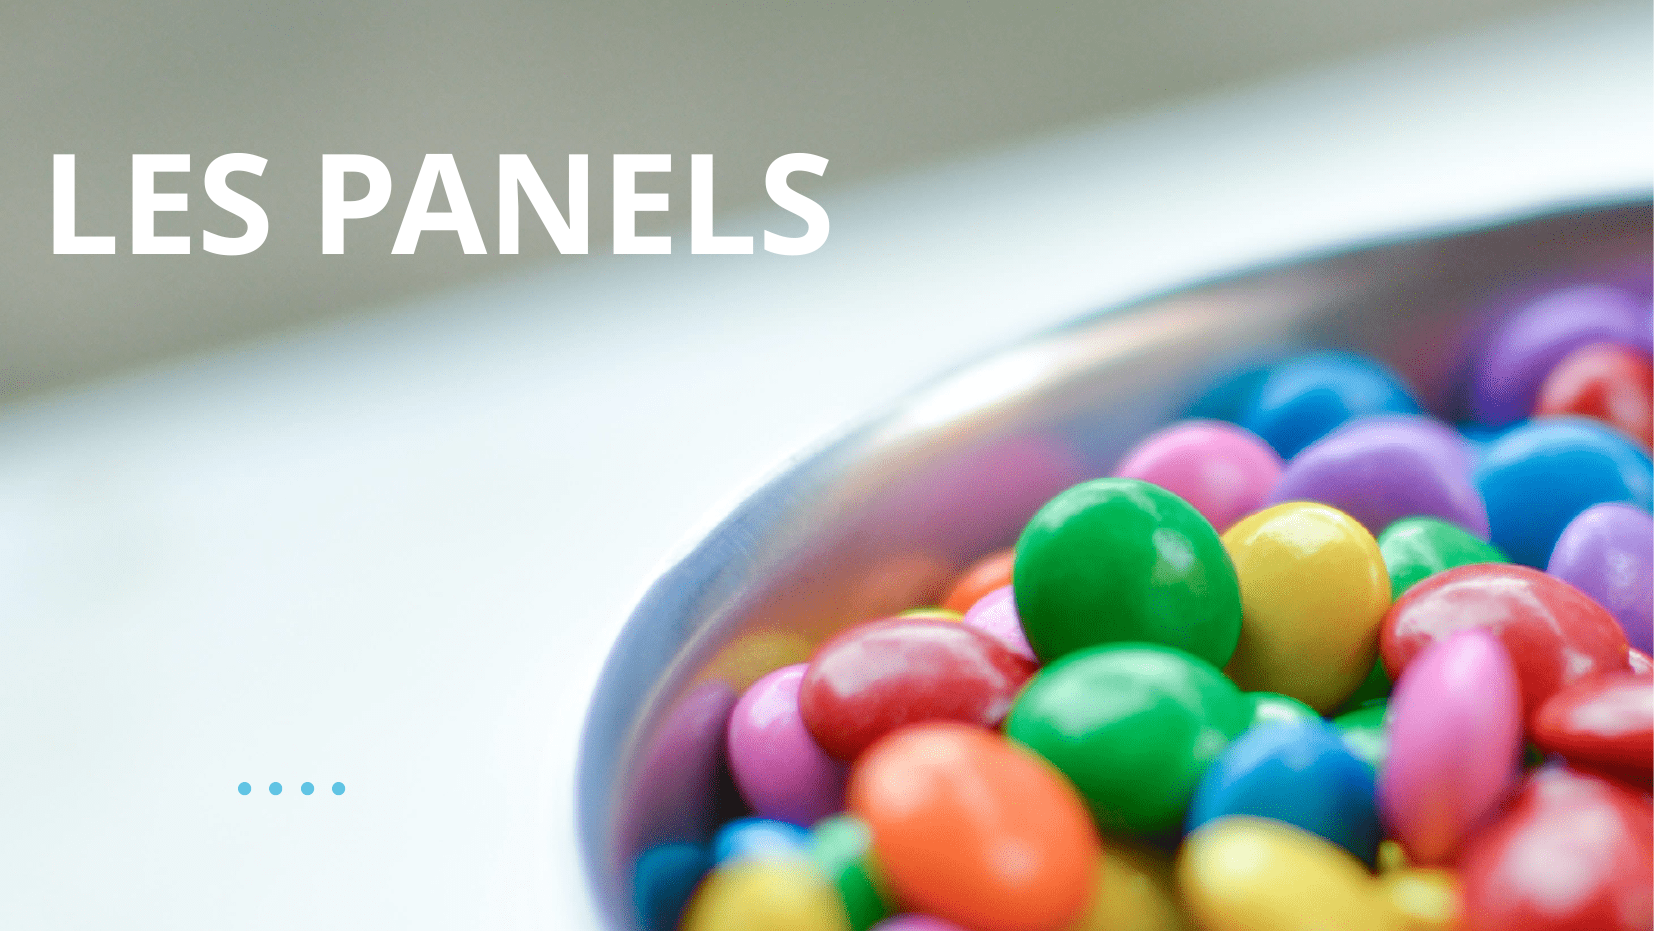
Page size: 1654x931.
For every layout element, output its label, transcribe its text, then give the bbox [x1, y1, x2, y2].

title LES PANELS [41, 10, 1427, 391]
title [41, 727, 1329, 918]
picture [0, 0, 1654, 931]
